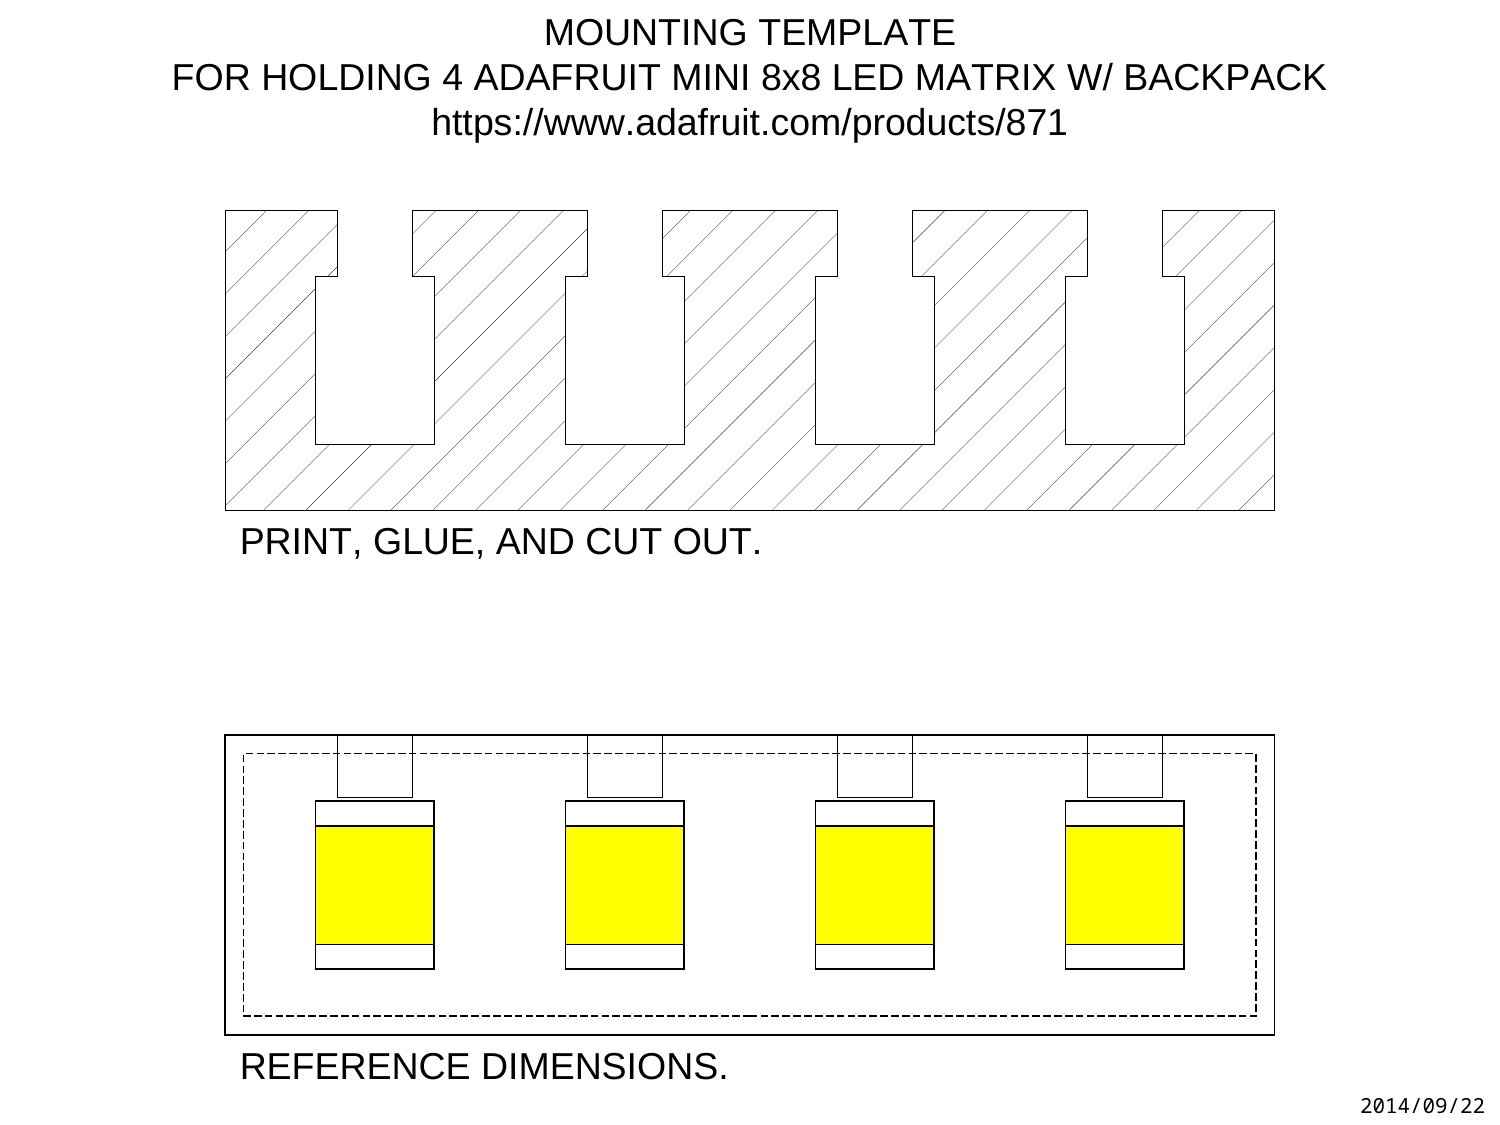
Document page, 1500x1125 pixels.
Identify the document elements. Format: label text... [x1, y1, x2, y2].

text_box [315, 826, 435, 945]
text_box [565, 826, 685, 945]
text_box [1065, 826, 1185, 945]
text_box [225, 210, 1275, 510]
text_box 2014/09/22 [1185, 1085, 1500, 1125]
text_box [815, 826, 935, 945]
text_box REFERENCE DIMENSIONS. [225, 1035, 1276, 1095]
text_box MOUNTING TEMPLATE FOR HOLDING 4 ADAFRUIT MINI 8x8 LED MATRIX W/ BACKPACK https://www.adafruit.com/products/871 [0, 0, 1500, 150]
text_box PRINT, GLUE, AND CUT OUT. [225, 510, 1276, 571]
